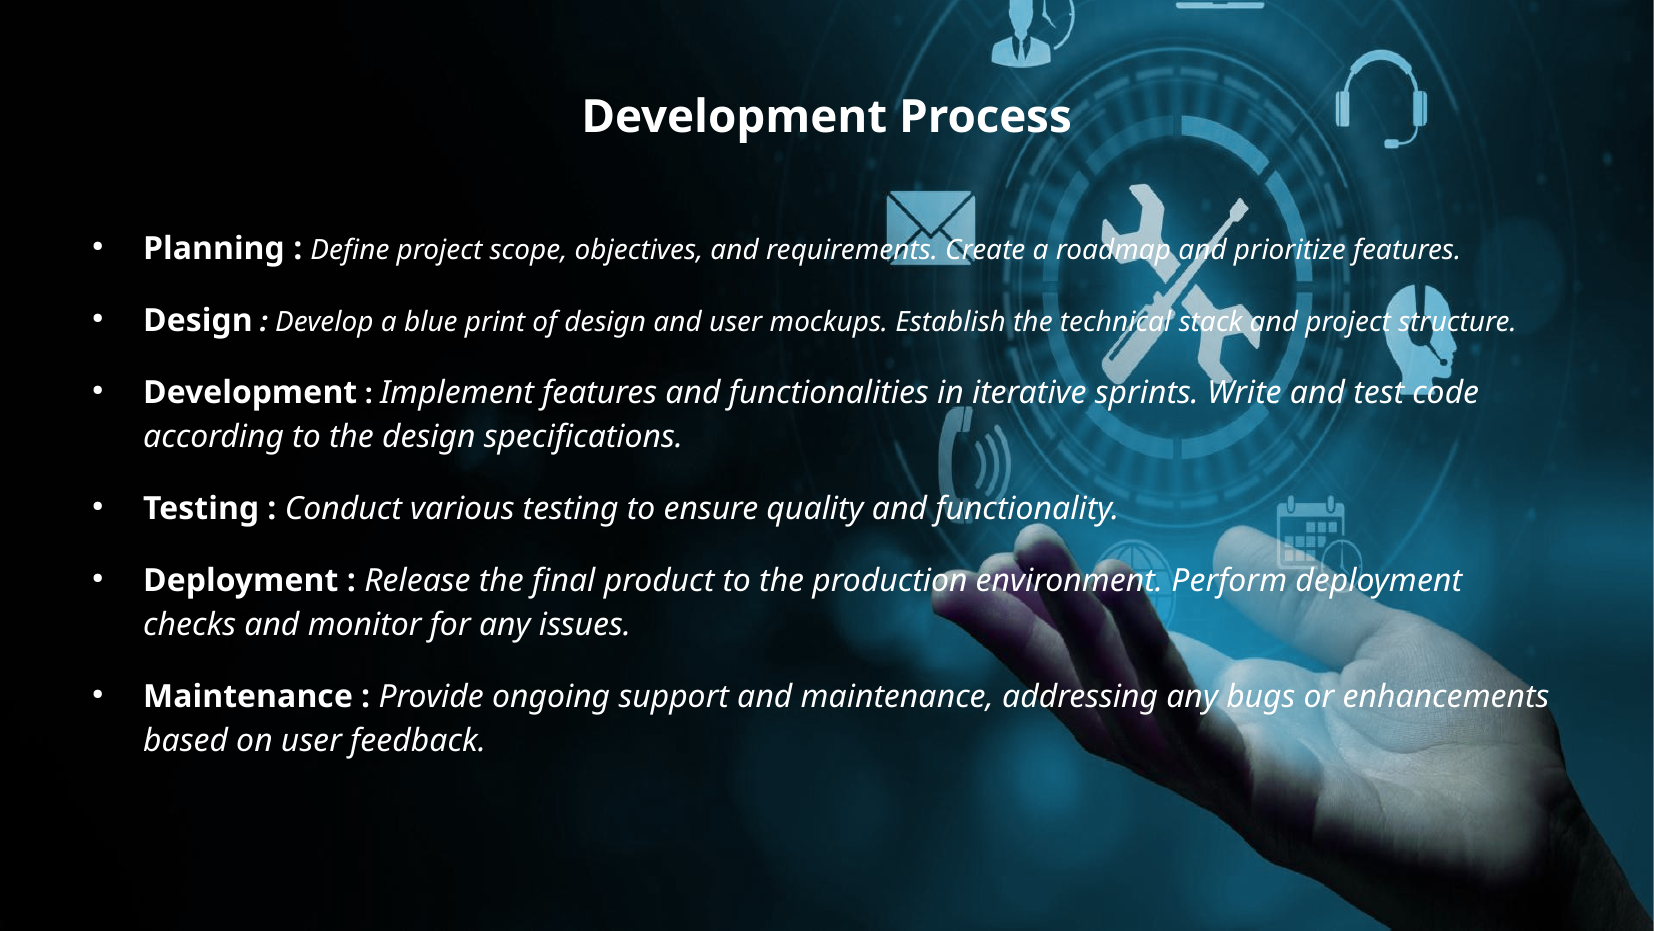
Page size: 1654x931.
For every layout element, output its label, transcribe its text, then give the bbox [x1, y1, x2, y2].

picture [0, 0, 1654, 931]
title Development Process [82, 37, 1571, 193]
list Planning : Define project scope, objectives, and requirements. Create a roadmap and prioritize features. Design : Develop a blue print of design and user mockups. Establish the technical stack and project structure. Development : Implement features and functionalities in iterative sprints. Write and test code according to the design specifications. Testing : Conduct various testing to ensure quality and functionality. Deployment : Release the final product to the production environment. Perform deployment checks and monitor for any issues. Maintenance : Provide ongoing support and maintenance, addressing any bugs or enhancements based on user feedback. [75, 225, 1564, 765]
